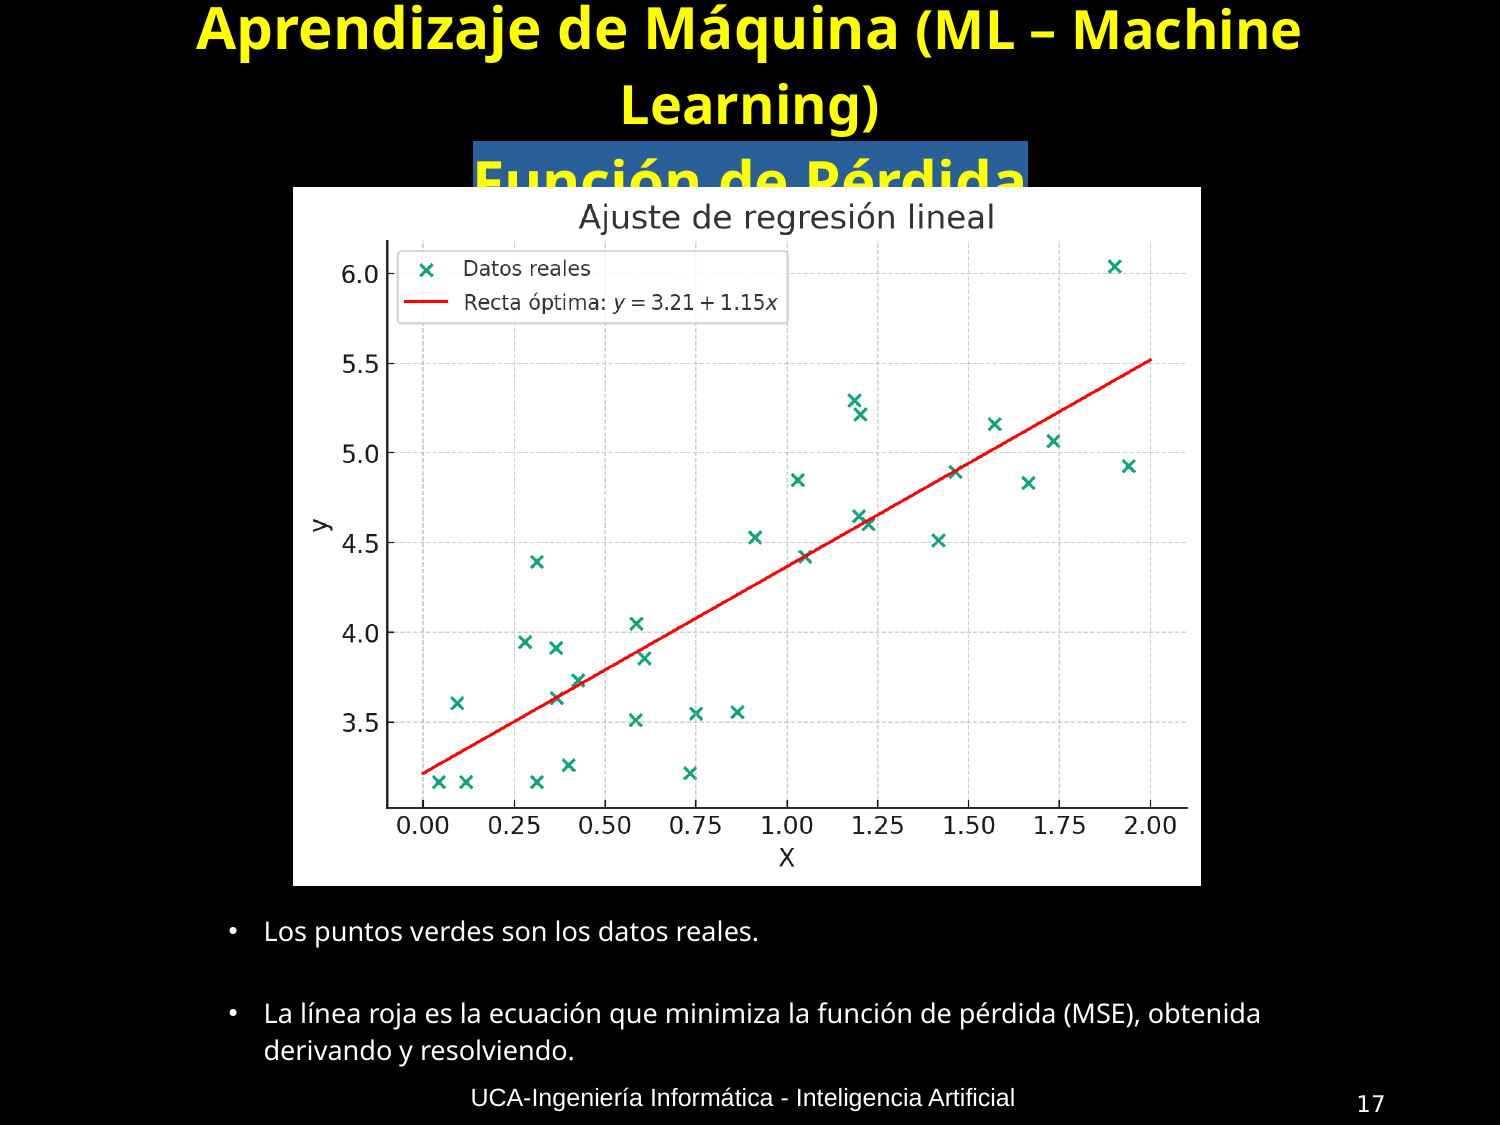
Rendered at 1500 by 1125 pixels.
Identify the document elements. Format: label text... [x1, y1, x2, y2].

text_box Los puntos verdes son los datos reales. La línea roja es la ecuación que minimiza la función de pérdida (MSE), obtenida derivando y resolviendo. [213, 905, 1313, 1047]
title Aprendizaje de Máquina (ML – Machine Learning) Función de Pérdida [75, 45, 1425, 162]
picture [293, 187, 1201, 886]
